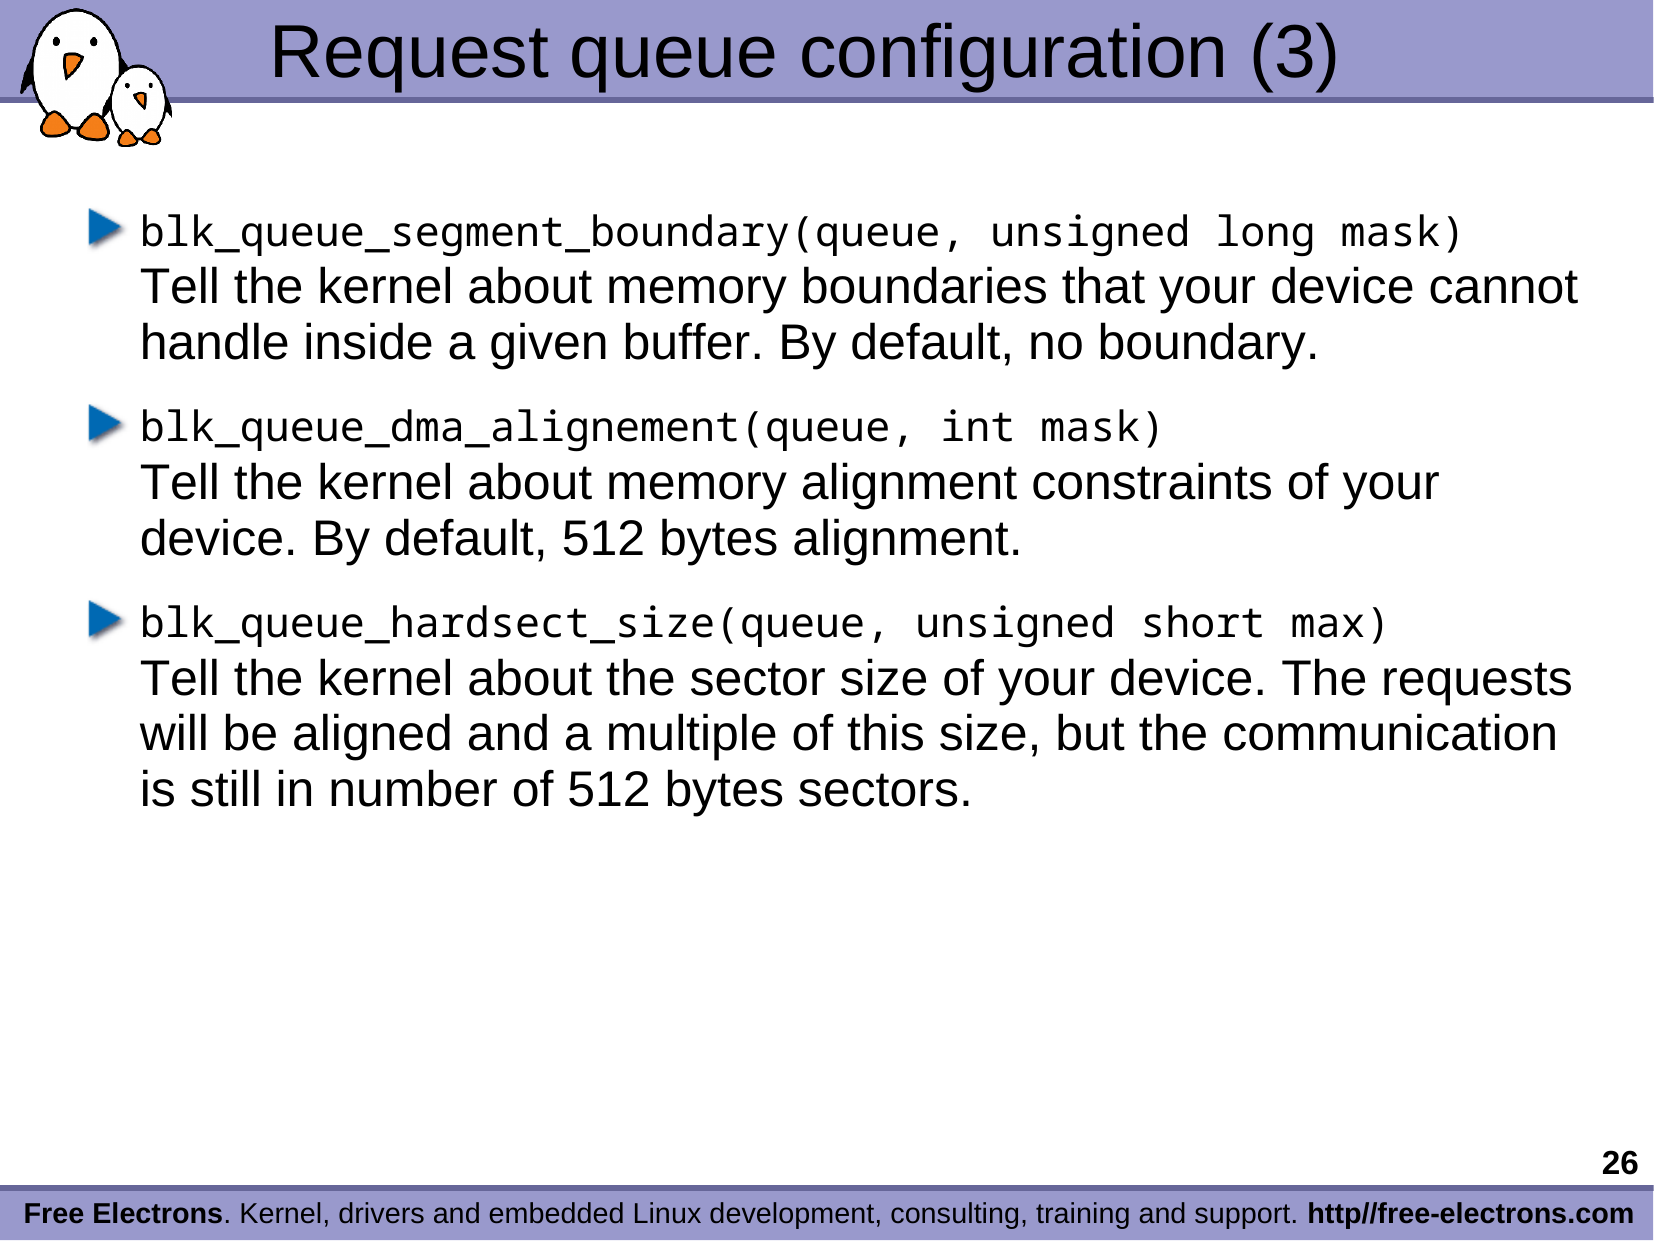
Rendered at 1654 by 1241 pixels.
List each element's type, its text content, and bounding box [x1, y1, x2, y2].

list blk_queue_segment_boundary(queue, unsigned long mask) Tell the kernel about memory boundaries that your device cannot handle inside a given buffer. By default, no boundary. blk_queue_dma_alignement(queue, int mask) Tell the kernel about memory alignment constraints of your device. By default, 512 bytes alignment. blk_queue_hardsect_size(queue, unsigned short max) Tell the kernel about the sector size of your device. The requests will be aligned and a multiple of this size, but the communication is still in number of 512 bytes sectors. [68, 201, 1592, 1118]
picture [20, 8, 172, 147]
title Request queue configuration (3) [60, 0, 1551, 103]
